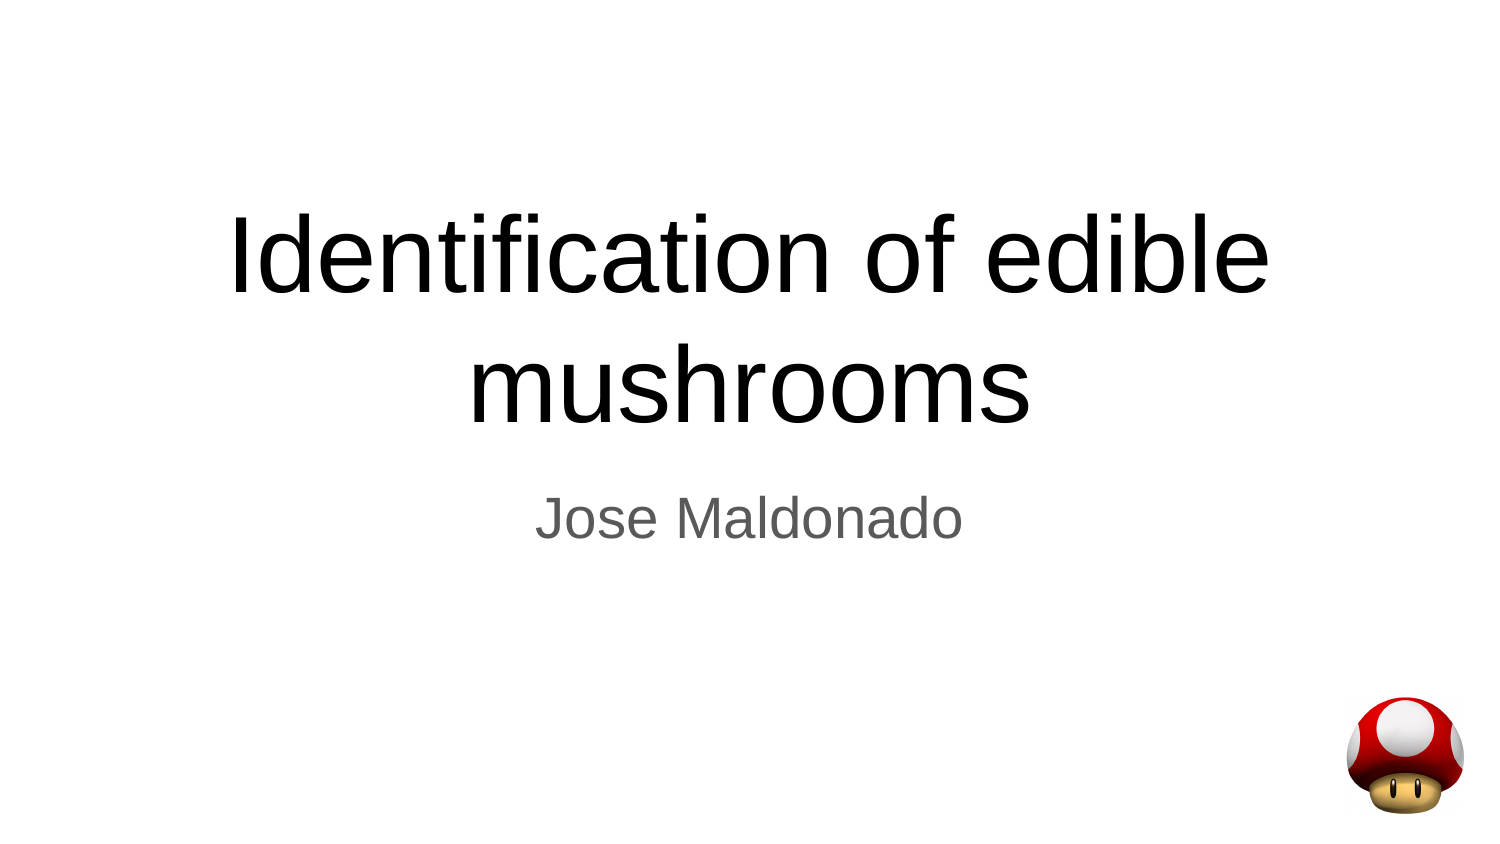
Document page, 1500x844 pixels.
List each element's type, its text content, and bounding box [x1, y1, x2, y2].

picture [1345, 696, 1465, 815]
subtitle Jose Maldonado [51, 464, 1449, 595]
title Identification of edible mushrooms [51, 122, 1449, 459]
